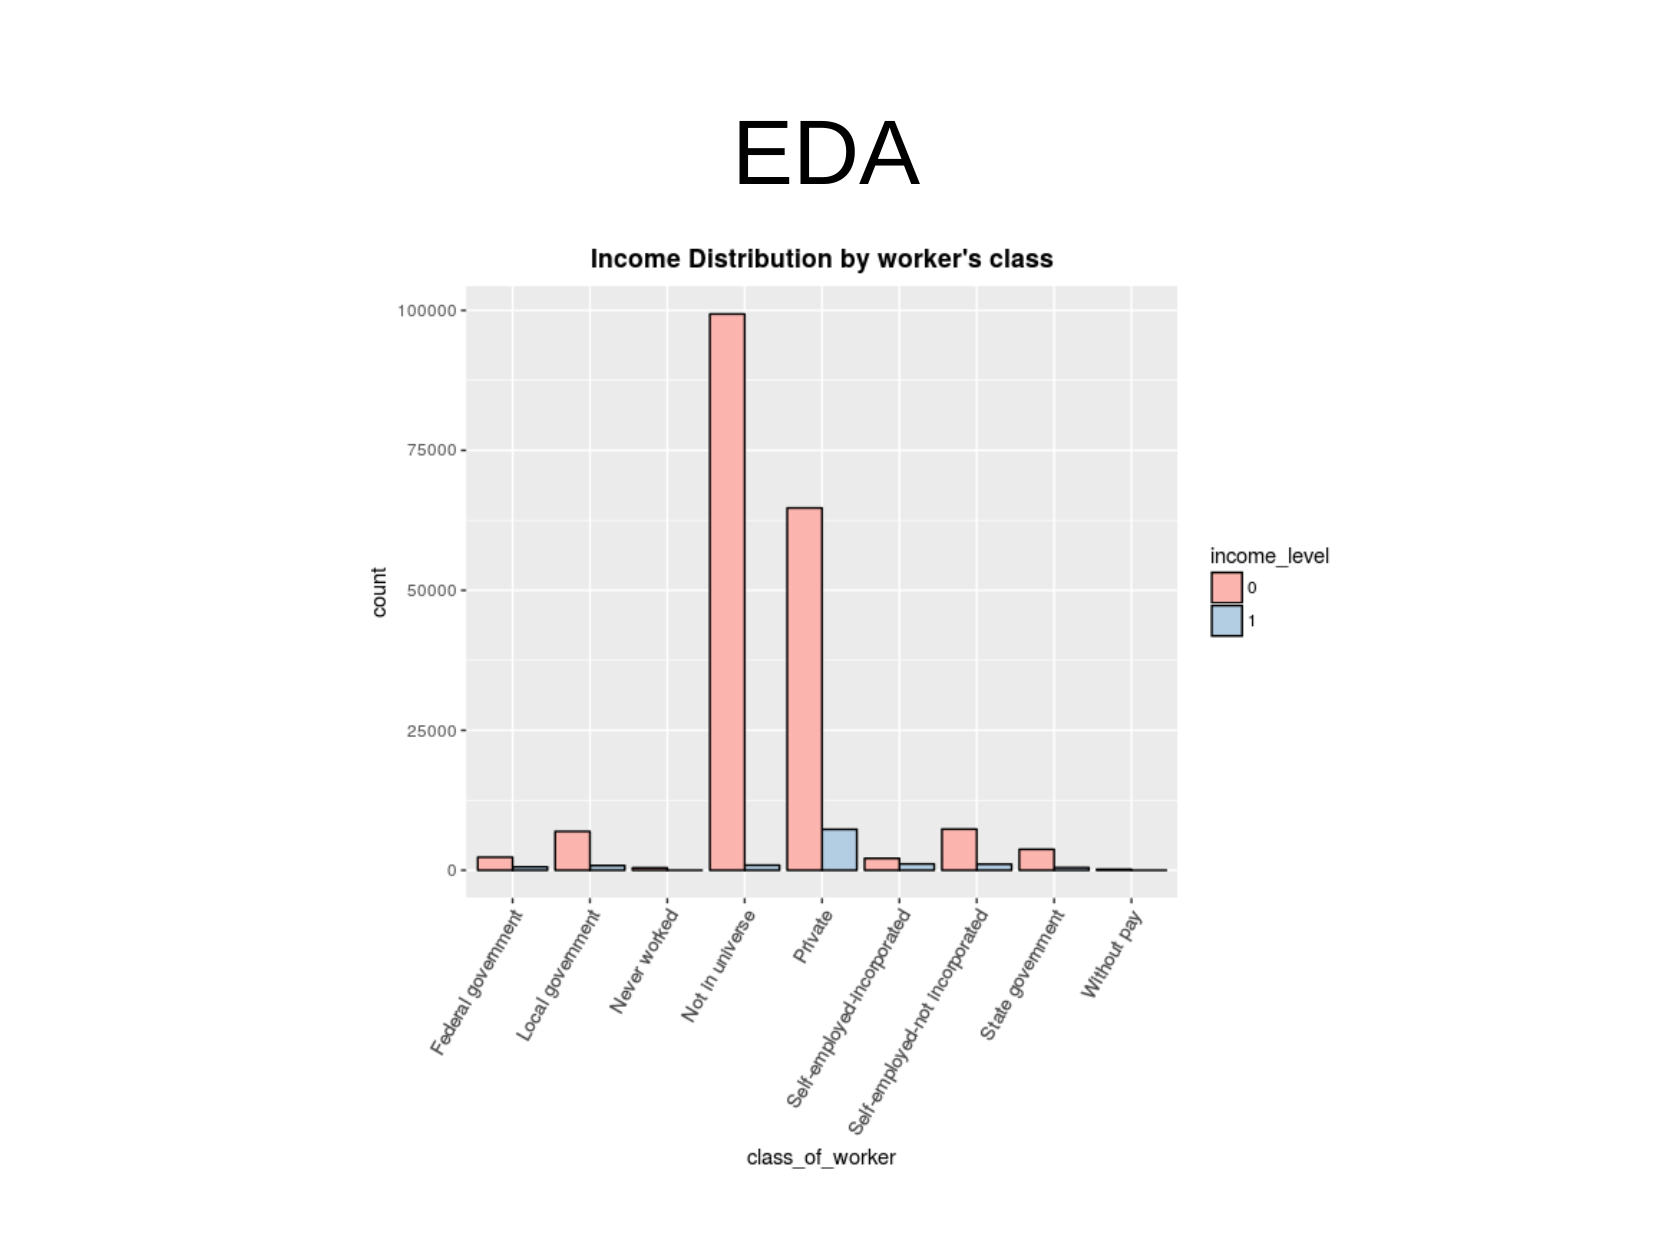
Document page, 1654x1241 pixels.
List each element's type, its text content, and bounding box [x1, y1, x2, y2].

title EDA [82, 49, 1571, 257]
picture [360, 239, 1351, 1179]
